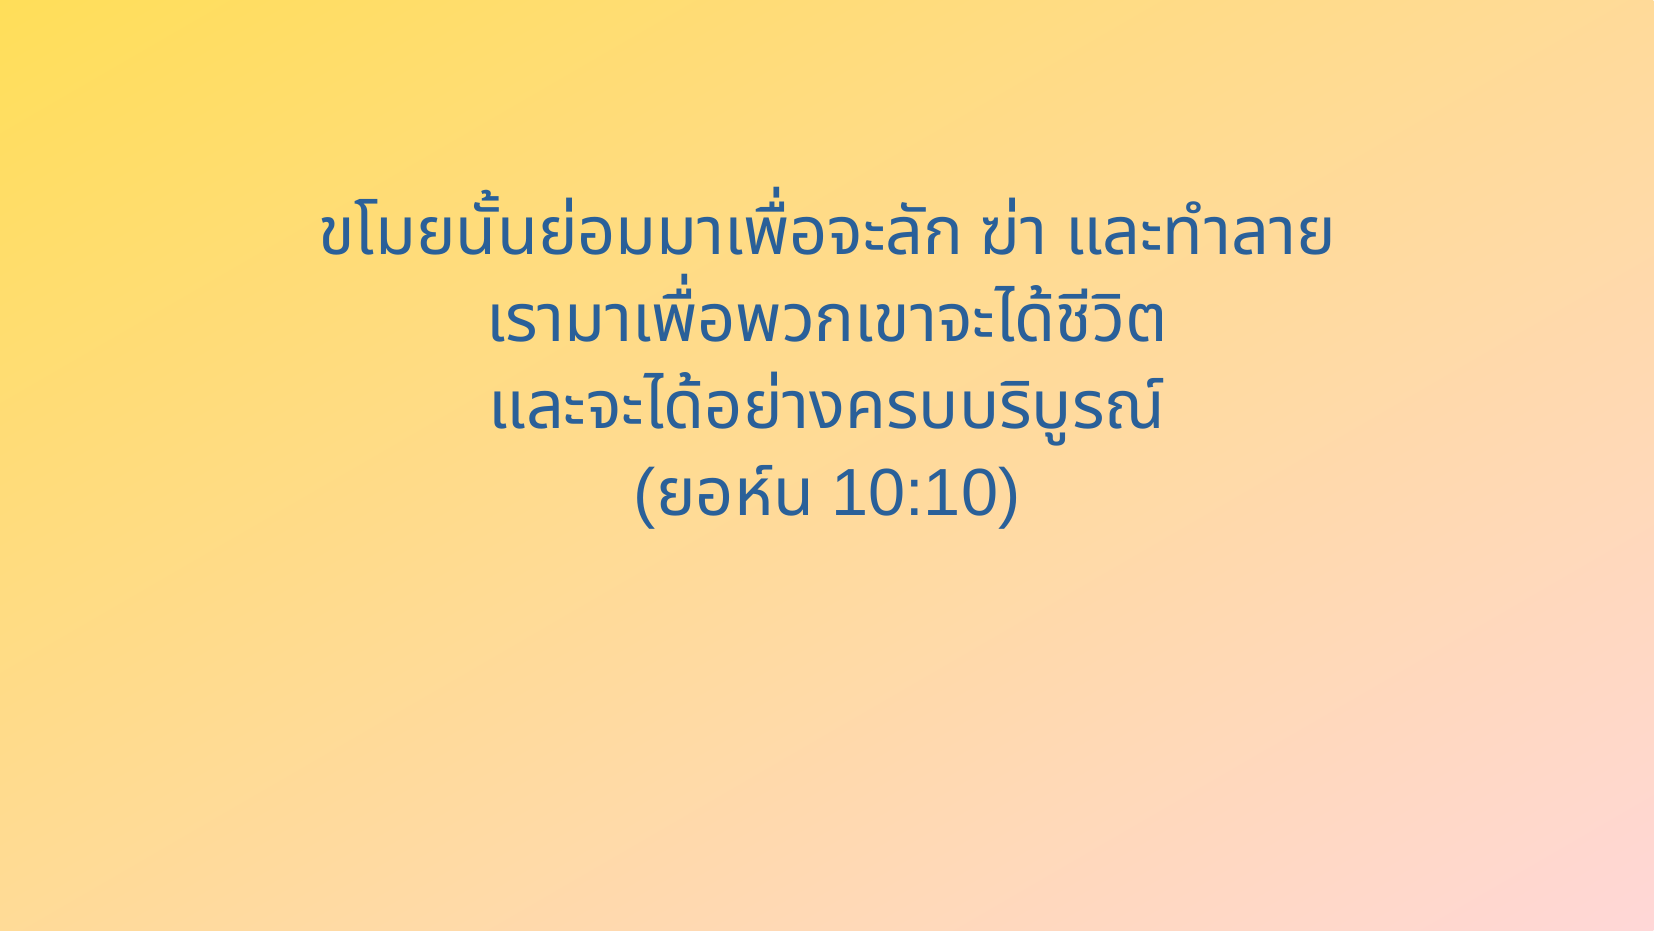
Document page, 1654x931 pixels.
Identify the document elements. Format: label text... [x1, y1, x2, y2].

text_box ขโมยนั้นย่อมมาเพื่อจะลัก ฆ่า และทำลาย เรามาเพื่อพวกเขาจะได้ชีวิต และจะได้อย่างครบบริบูรณ์ (ยอห์น 10:10) [300, 187, 1355, 638]
